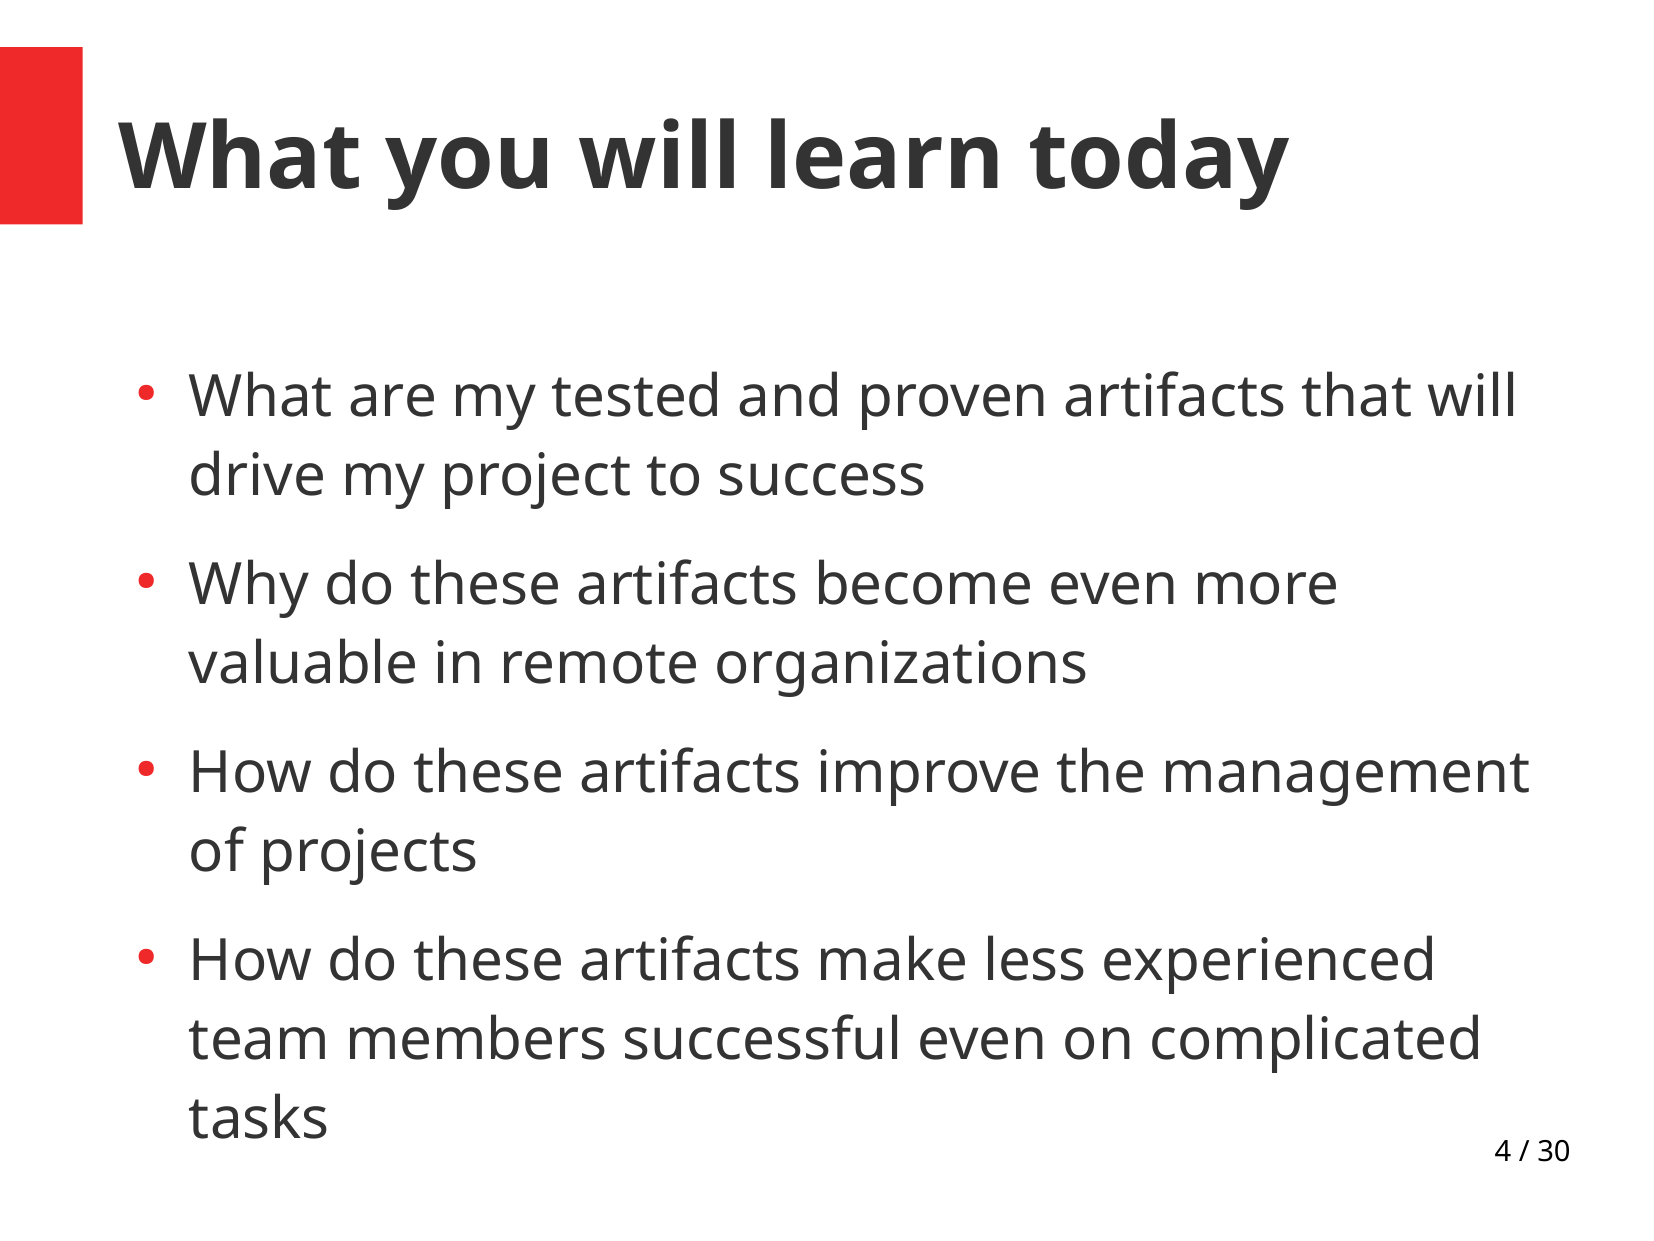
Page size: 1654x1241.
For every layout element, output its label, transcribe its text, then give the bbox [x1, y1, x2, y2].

title What you will learn today [118, 49, 1571, 257]
list What are my tested and proven artifacts that will drive my project to success Why do these artifacts become even more valuable in remote organizations How do these artifacts improve the management of projects How do these artifacts make less experienced team members successful even on complicated tasks [118, 354, 1536, 1074]
